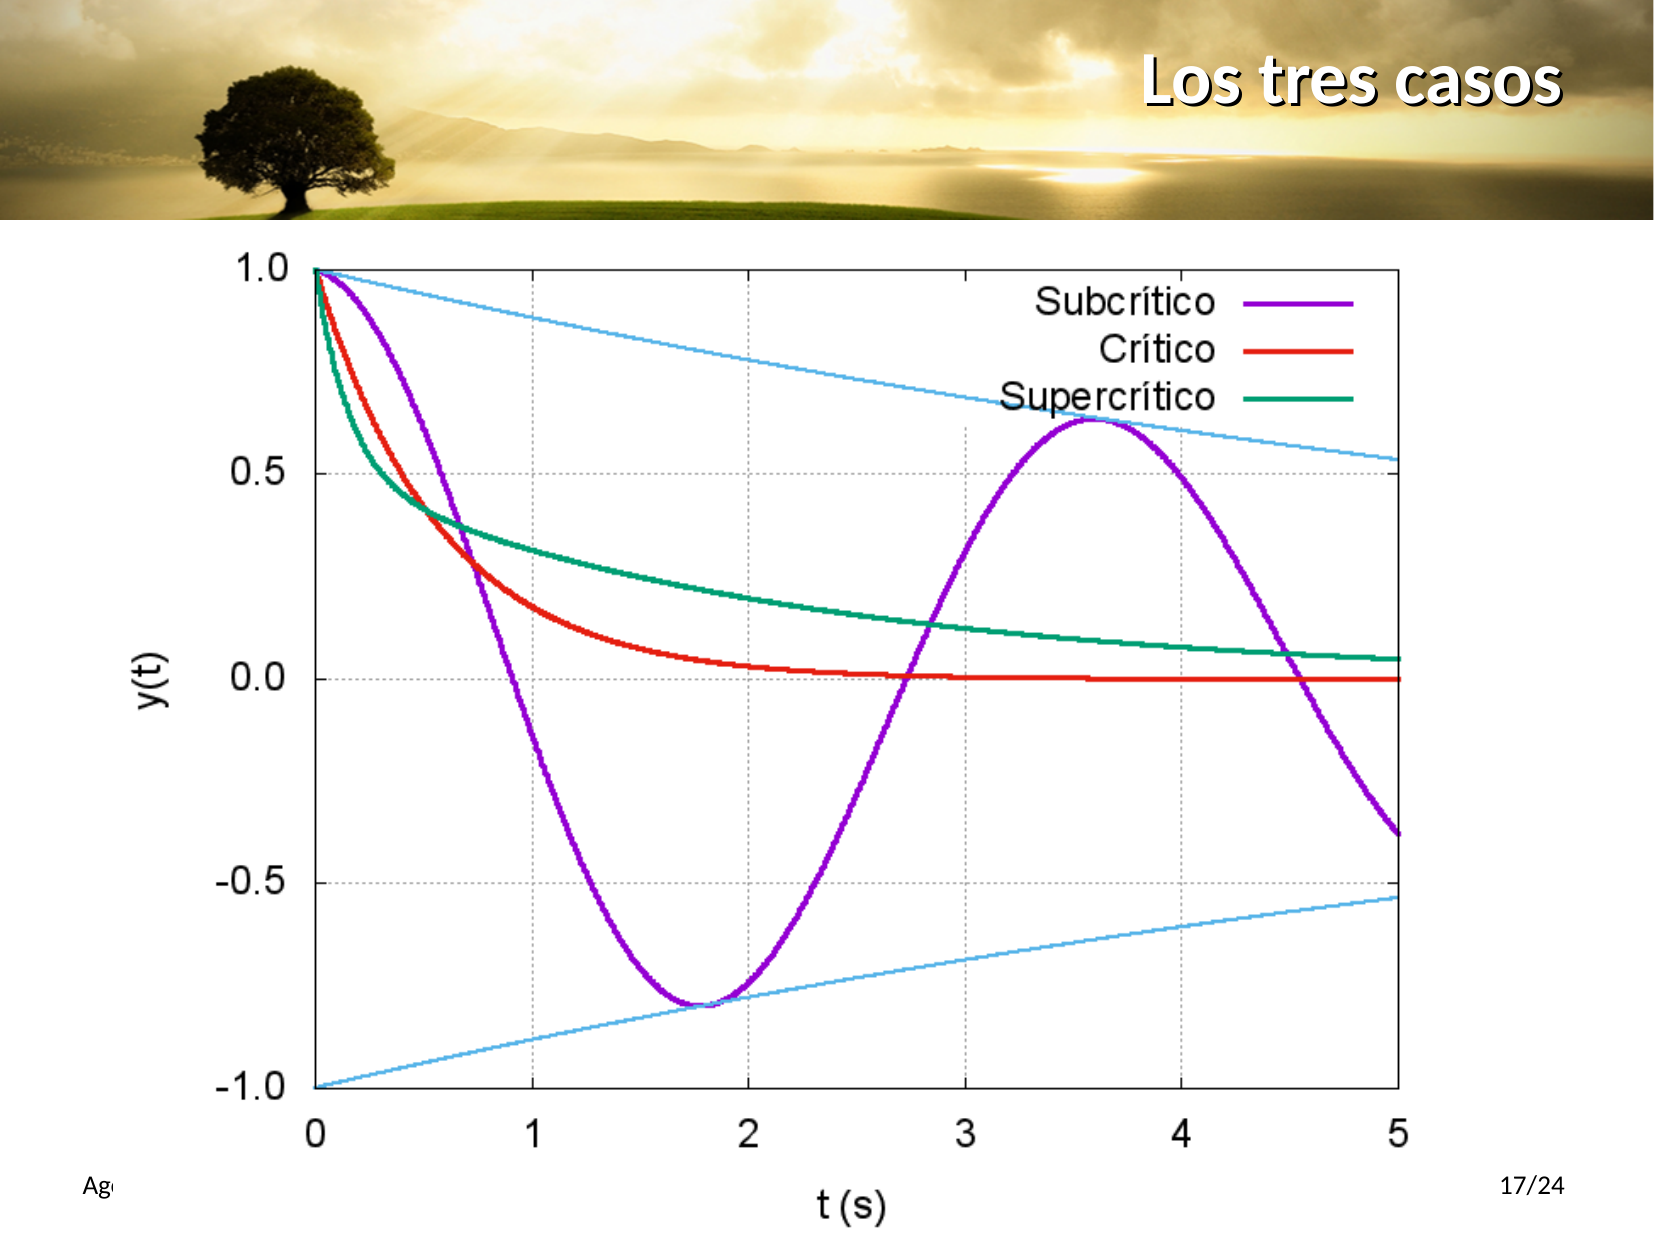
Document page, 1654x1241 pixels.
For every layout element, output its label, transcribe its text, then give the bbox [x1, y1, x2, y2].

picture [113, 222, 1471, 1241]
picture [0, 0, 1654, 220]
title Los tres casos [75, 19, 1564, 151]
